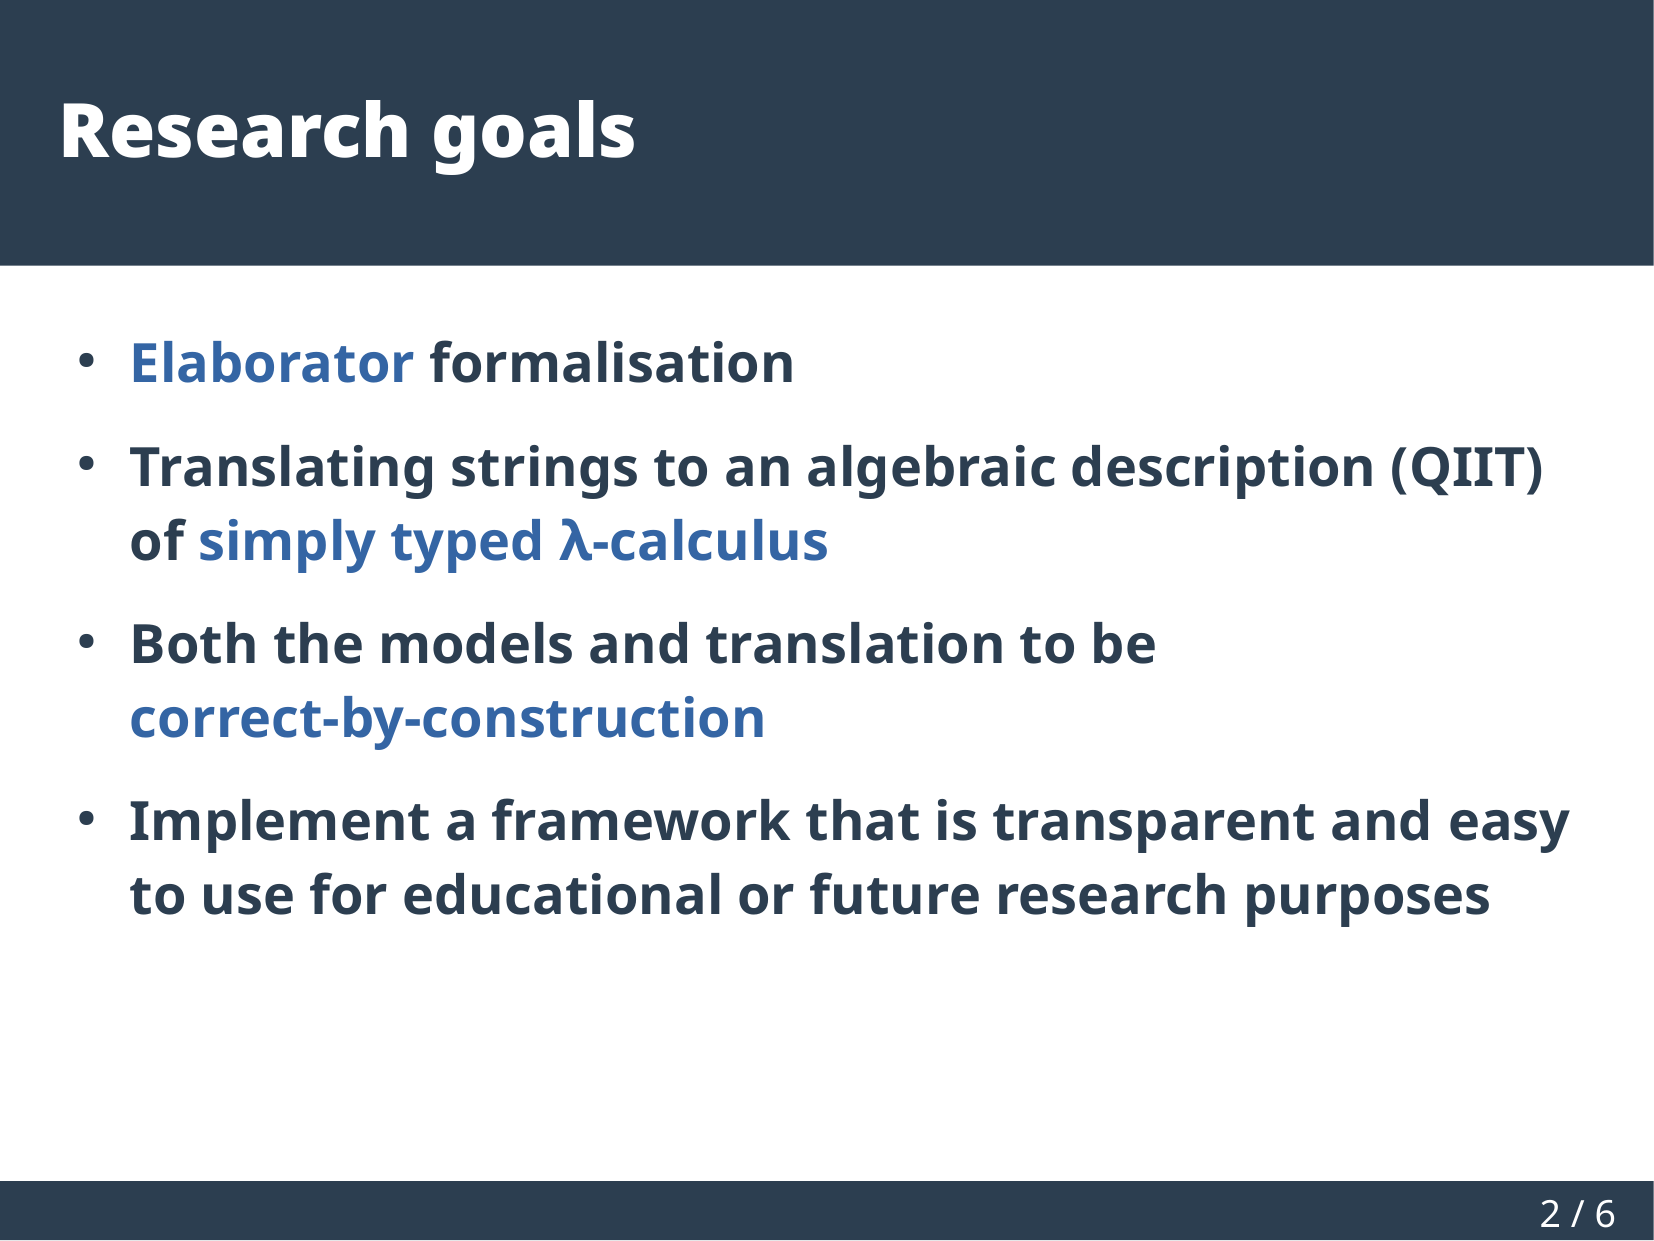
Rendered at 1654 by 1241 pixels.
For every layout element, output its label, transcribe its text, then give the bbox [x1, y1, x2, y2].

title Research goals [59, 49, 1595, 207]
list Elaborator formalisation Translating strings to an algebraic description (QIIT) of simply typed λ-calculus Both the models and translation to be correct-by-construction Implement a framework that is transparent and easy to use for educational or future research purposes [59, 324, 1595, 1152]
